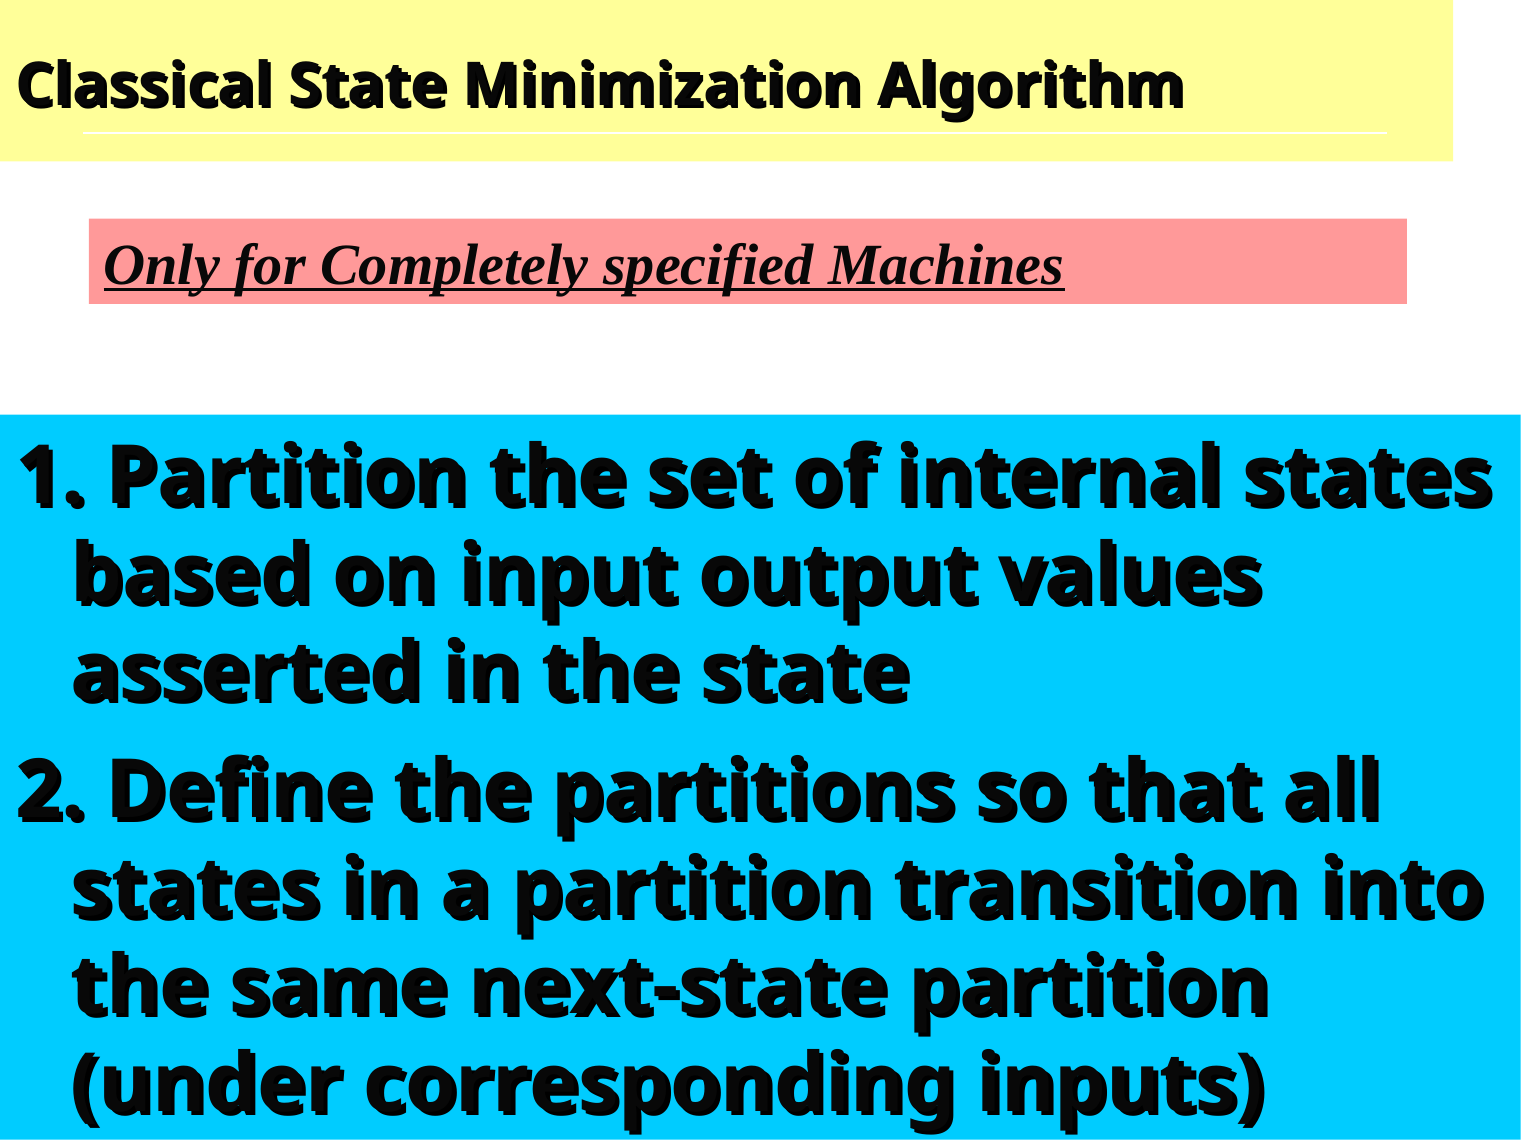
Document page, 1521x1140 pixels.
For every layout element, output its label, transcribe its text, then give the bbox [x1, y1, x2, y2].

text_box Only for Completely specified Machines [88, 218, 1407, 304]
title Classical State Minimization Algorithm [0, 0, 1454, 162]
list 1. Partition the set of internal states based on input output values asserted in the state 2. Define the partitions so that all states in a partition transition into the same next-state partition (under corresponding inputs) [0, 414, 1521, 1140]
